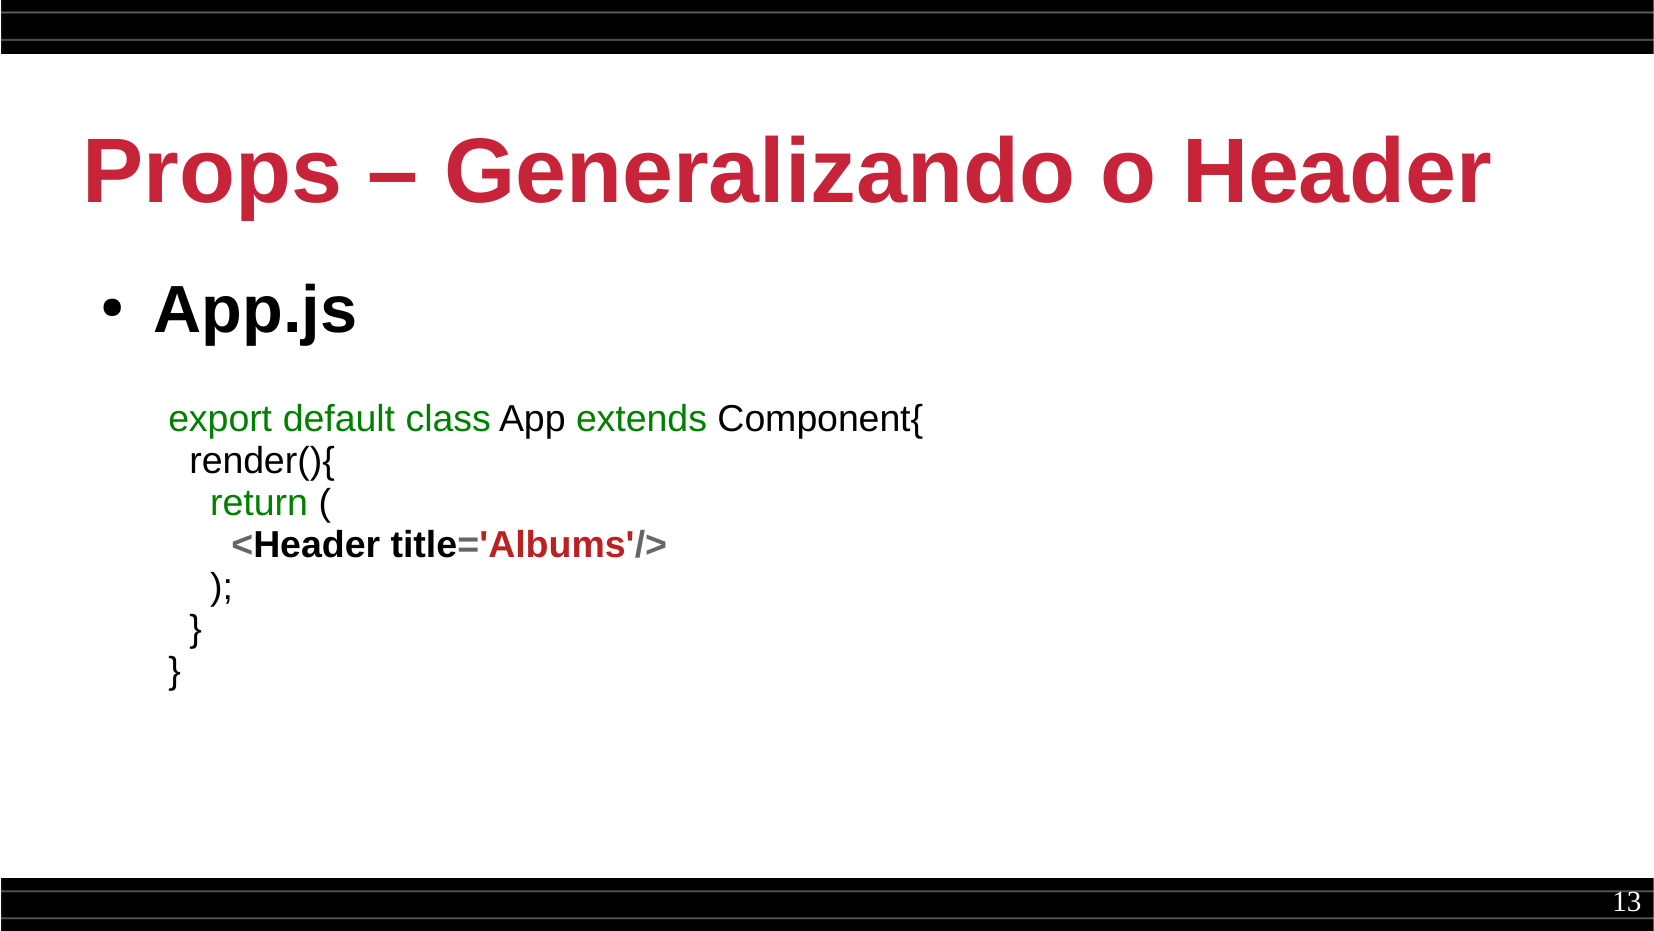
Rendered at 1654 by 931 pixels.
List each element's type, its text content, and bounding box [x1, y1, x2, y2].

title Props – Generalizando o Header [82, 92, 1571, 249]
text_box export default class App extends Component{ render(){ return ( <Header title='Albums'/> ); } } [153, 389, 1441, 699]
picture [1, 0, 1654, 54]
picture [1, 878, 1654, 931]
list App.js [82, 271, 1571, 758]
